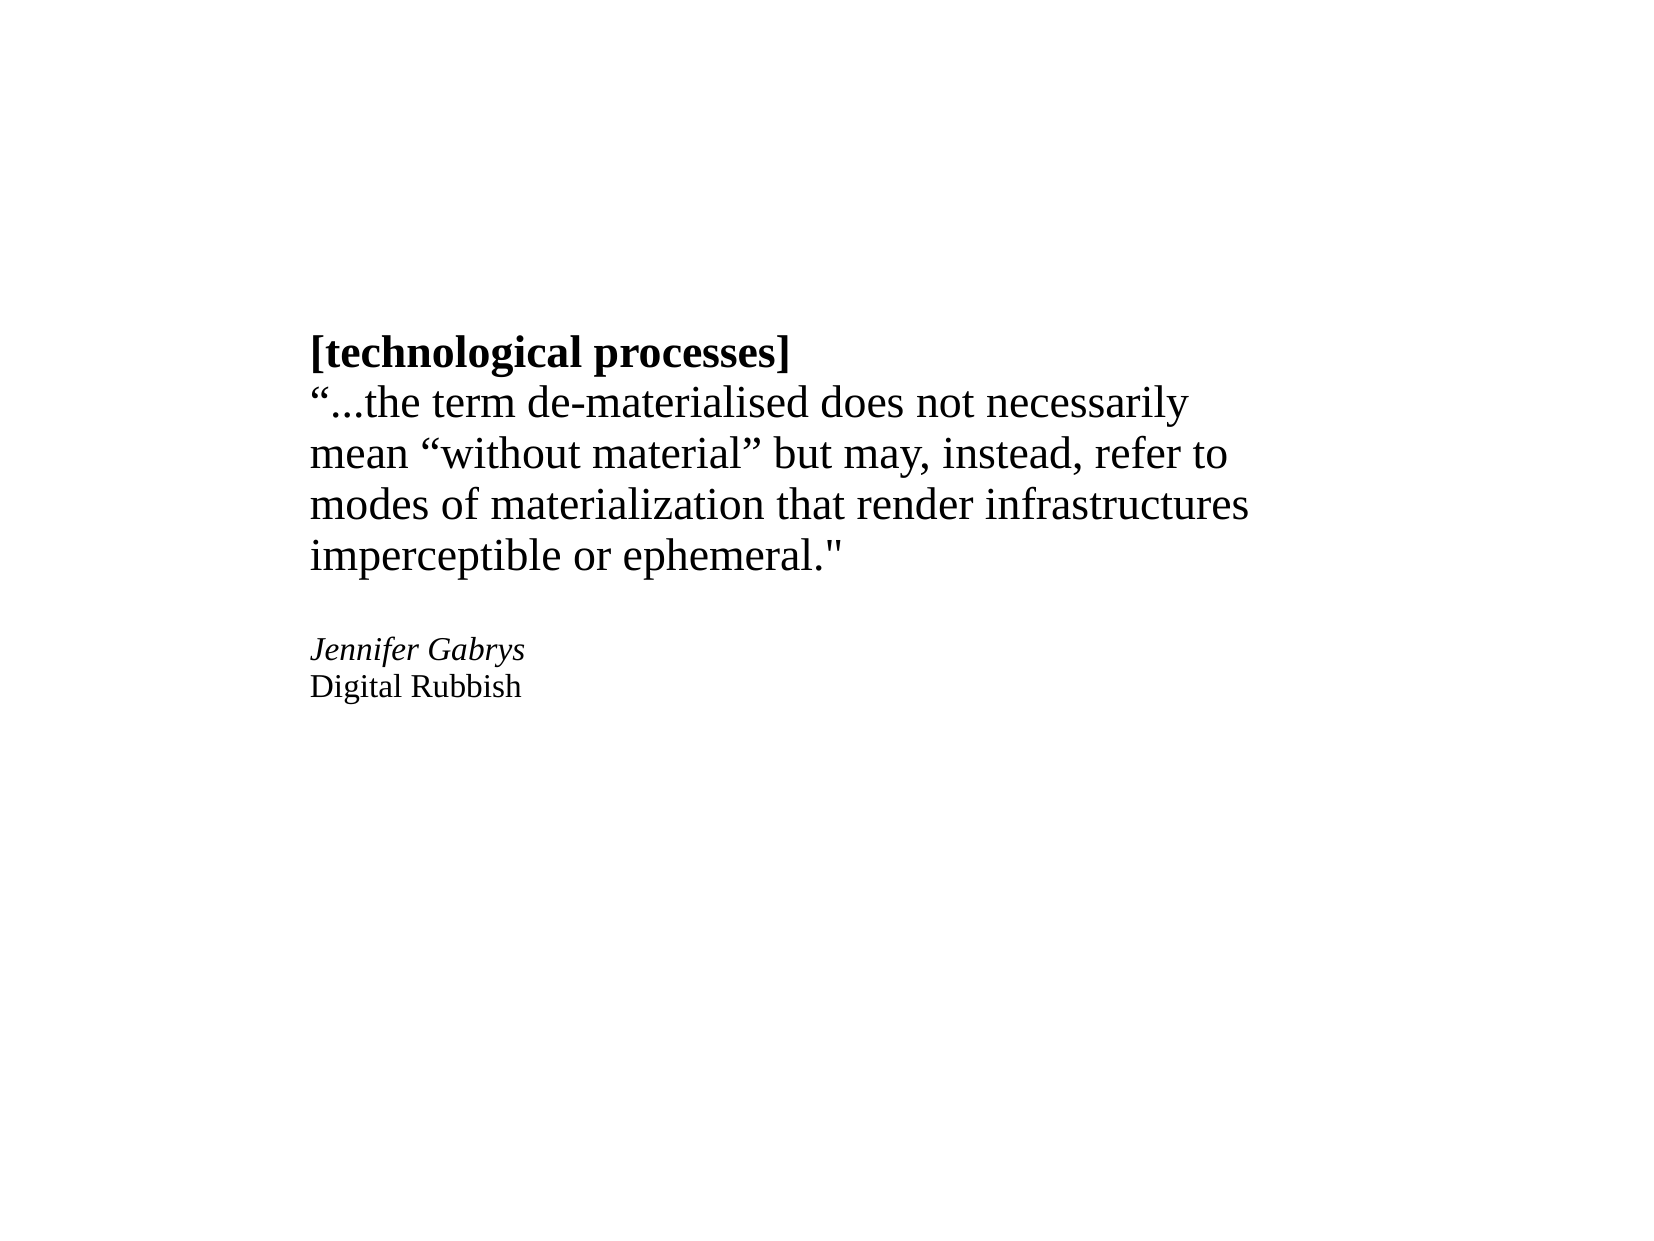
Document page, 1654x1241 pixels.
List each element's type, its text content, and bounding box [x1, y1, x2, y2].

text_box [technological processes] “...the term de-materialised does not necessarily mean “without material” but may, instead, refer to modes of materialization that render infrastructures imperceptible or ephemeral." Jennifer Gabrys Digital Rubbish [295, 318, 1312, 717]
